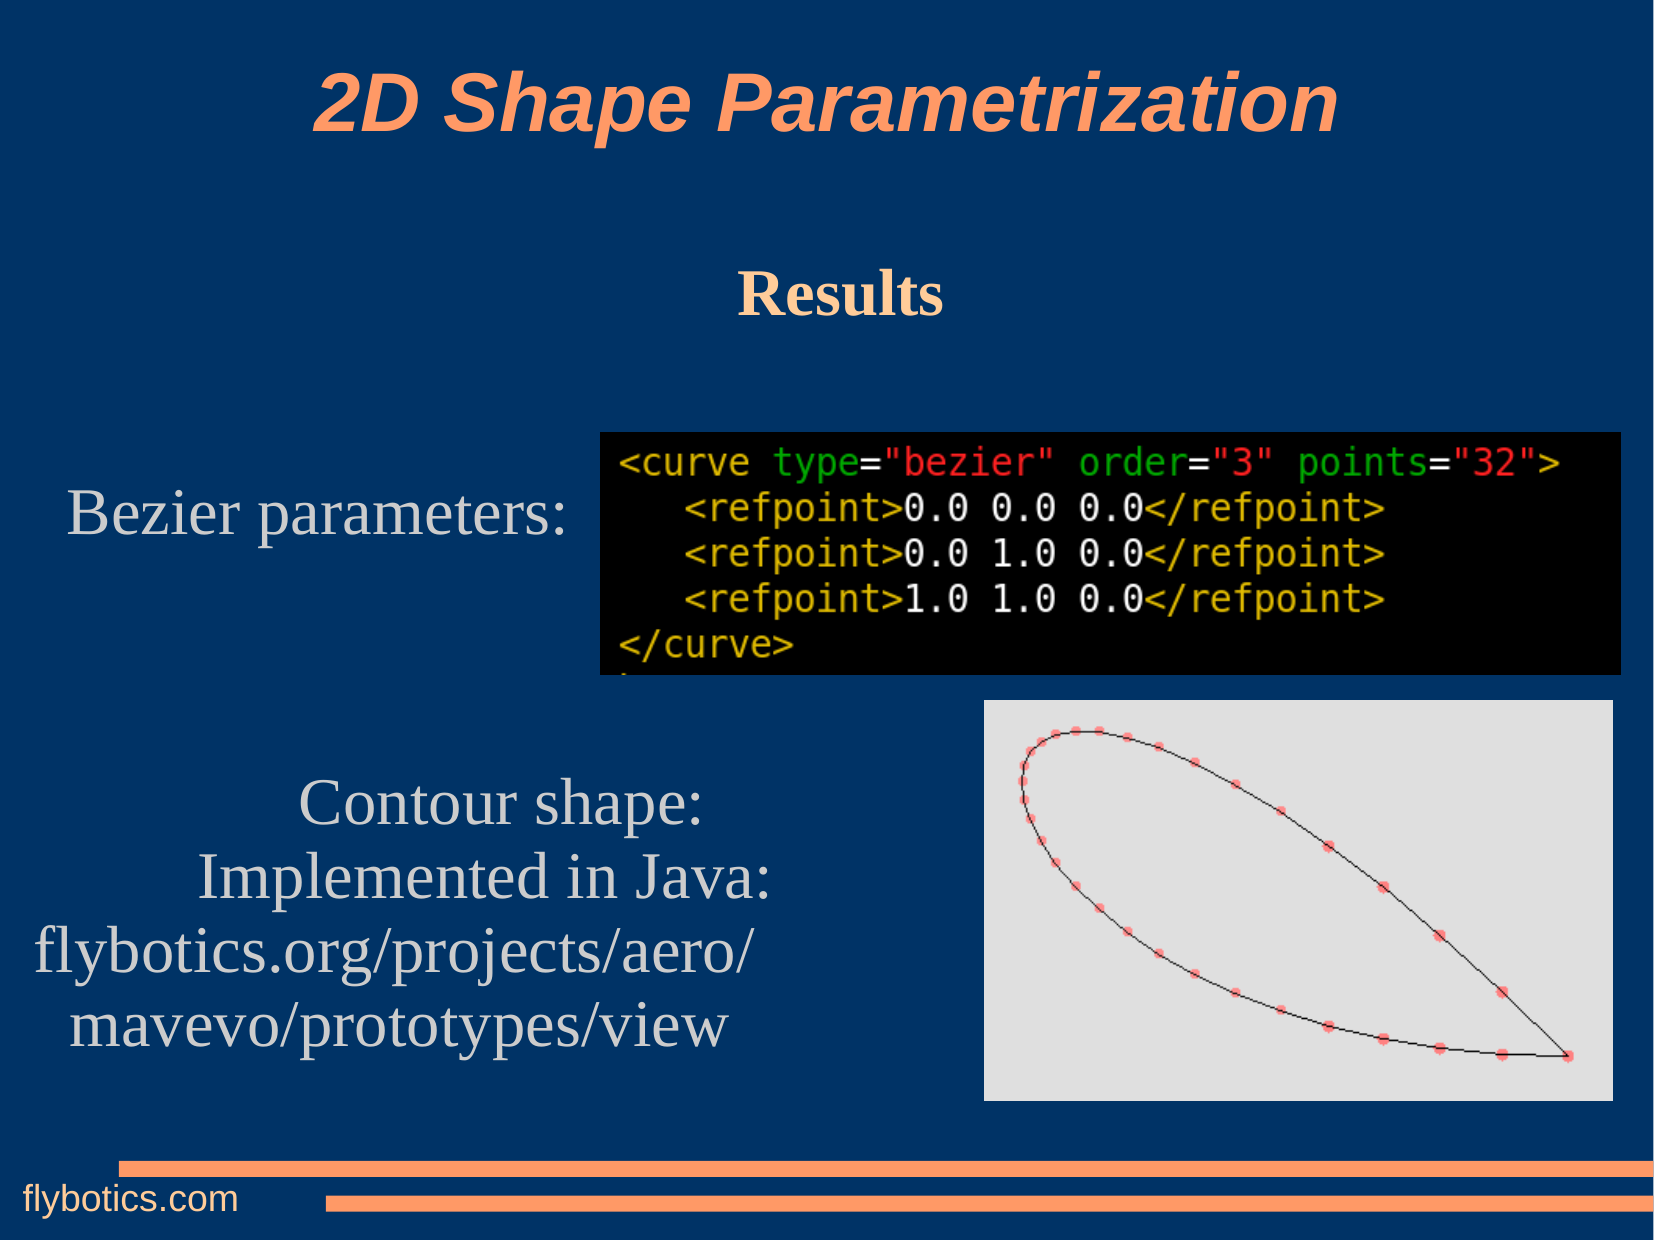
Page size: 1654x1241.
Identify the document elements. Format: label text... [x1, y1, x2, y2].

text_box Results [121, 221, 1561, 364]
picture [984, 700, 1613, 1101]
text_box flybotics.com [7, 1169, 265, 1241]
title 2D Shape Parametrization [121, 6, 1534, 199]
picture [600, 432, 1621, 676]
text_box Contour shape: Implemented in Java: flybotics.org/projects/aero/mavevo/prototypes/view [33, 706, 972, 1120]
subtitle Bezier parameters: [4, 416, 632, 608]
